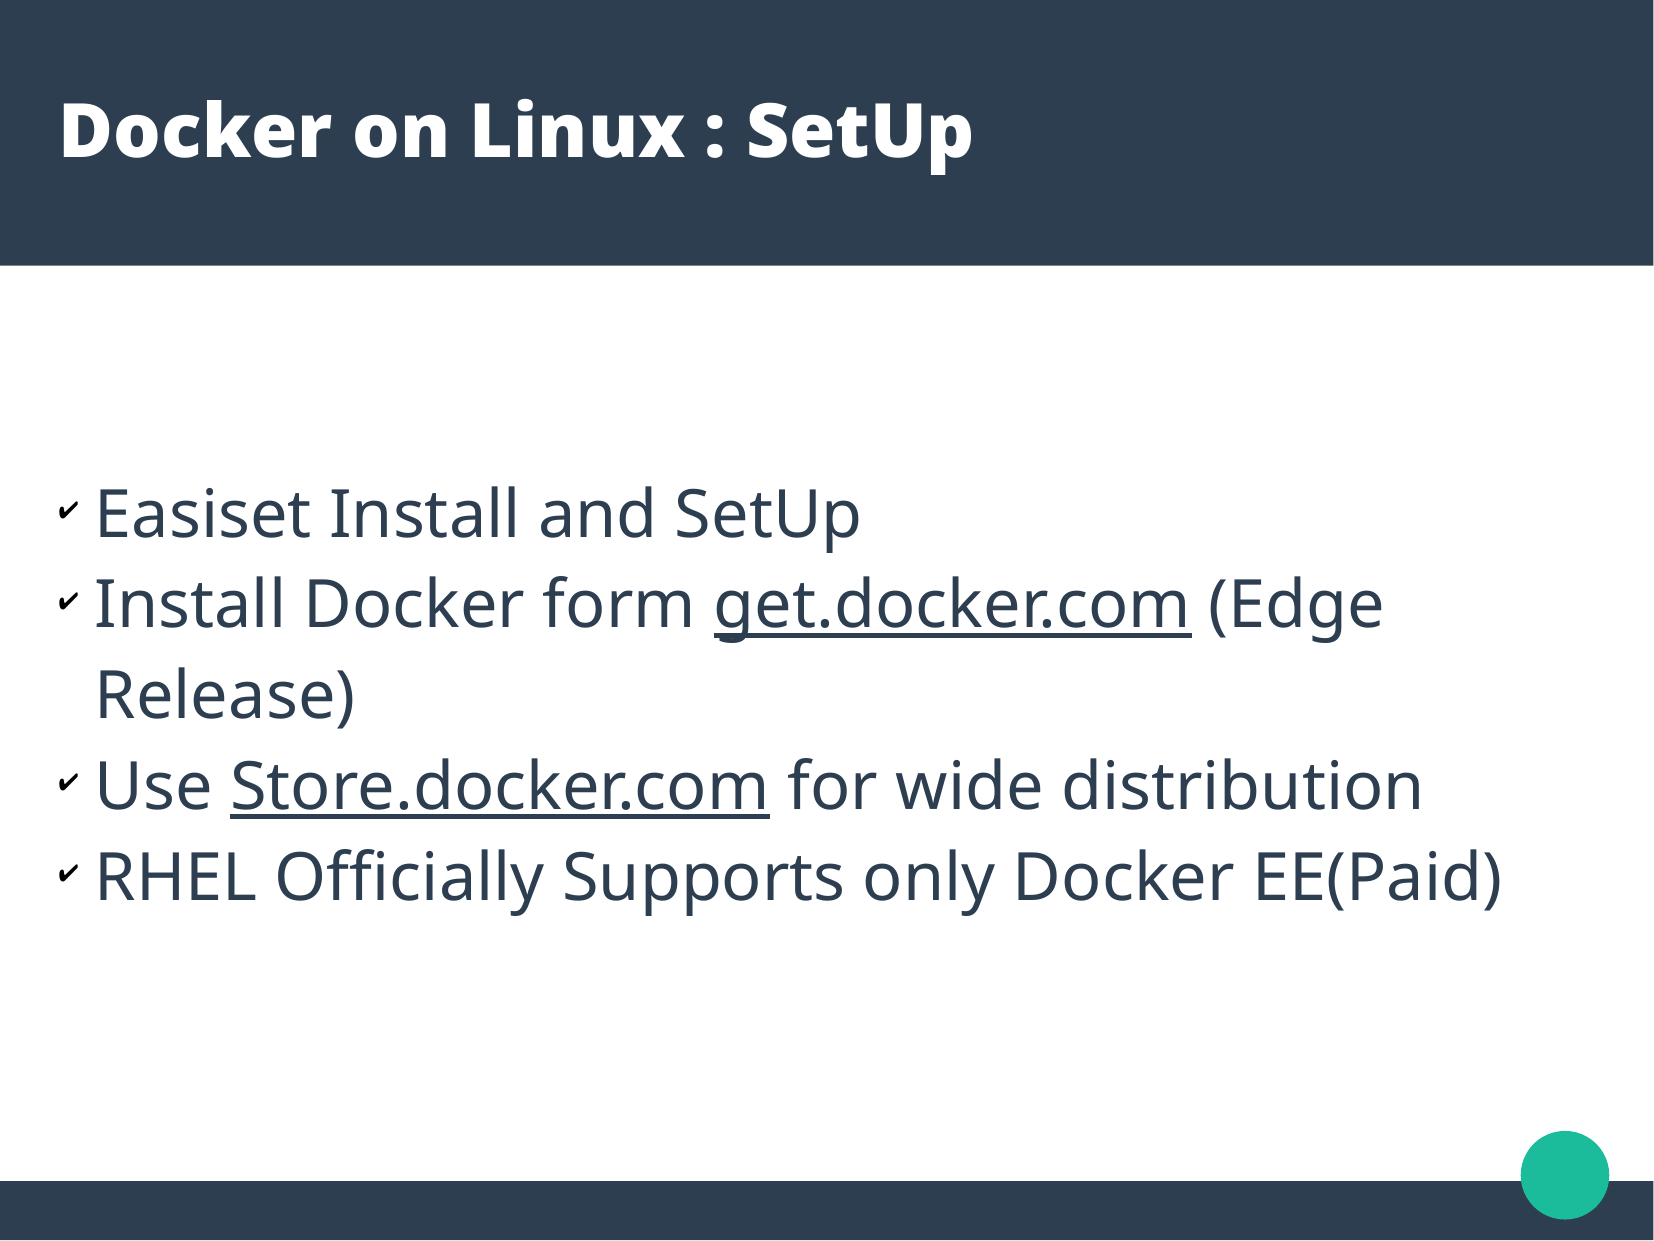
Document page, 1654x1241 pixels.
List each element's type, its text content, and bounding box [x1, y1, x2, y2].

title Docker on Linux : SetUp [59, 49, 1595, 207]
subtitle Easiset Install and SetUp Install Docker form get.docker.com (Edge Release) Use Store.docker.com for wide distribution RHEL Officially Supports only Docker EE(Paid) [59, 324, 1595, 1152]
